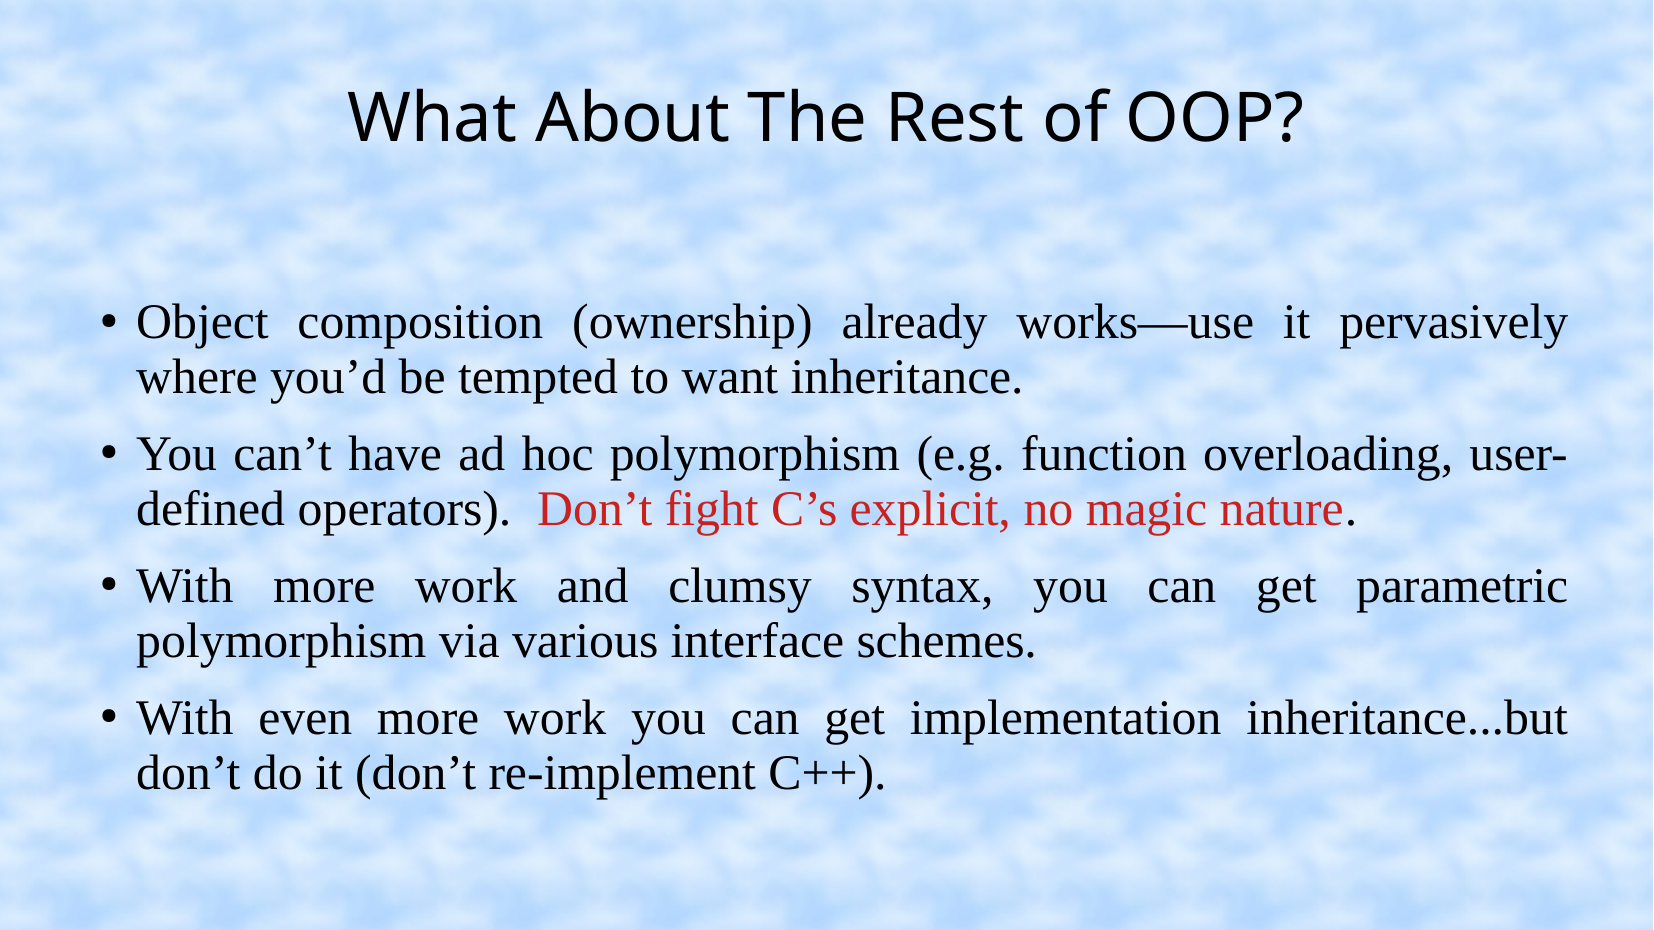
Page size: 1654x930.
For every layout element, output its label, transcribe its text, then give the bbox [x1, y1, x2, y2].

picture [0, 0, 1654, 930]
title What About The Rest of OOP? [82, 36, 1571, 193]
list Object composition (ownership) already works—use it pervasively where you’d be tempted to want inheritance. You can’t have ad hoc polymorphism (e.g. function overloading, user-defined operators). Don’t fight C’s explicit, no magic nature. With more work and clumsy syntax, you can get parametric polymorphism via various interface schemes. With even more work you can get implementation inheritance...but don’t do it (don’t re-implement C++). [82, 217, 1571, 841]
